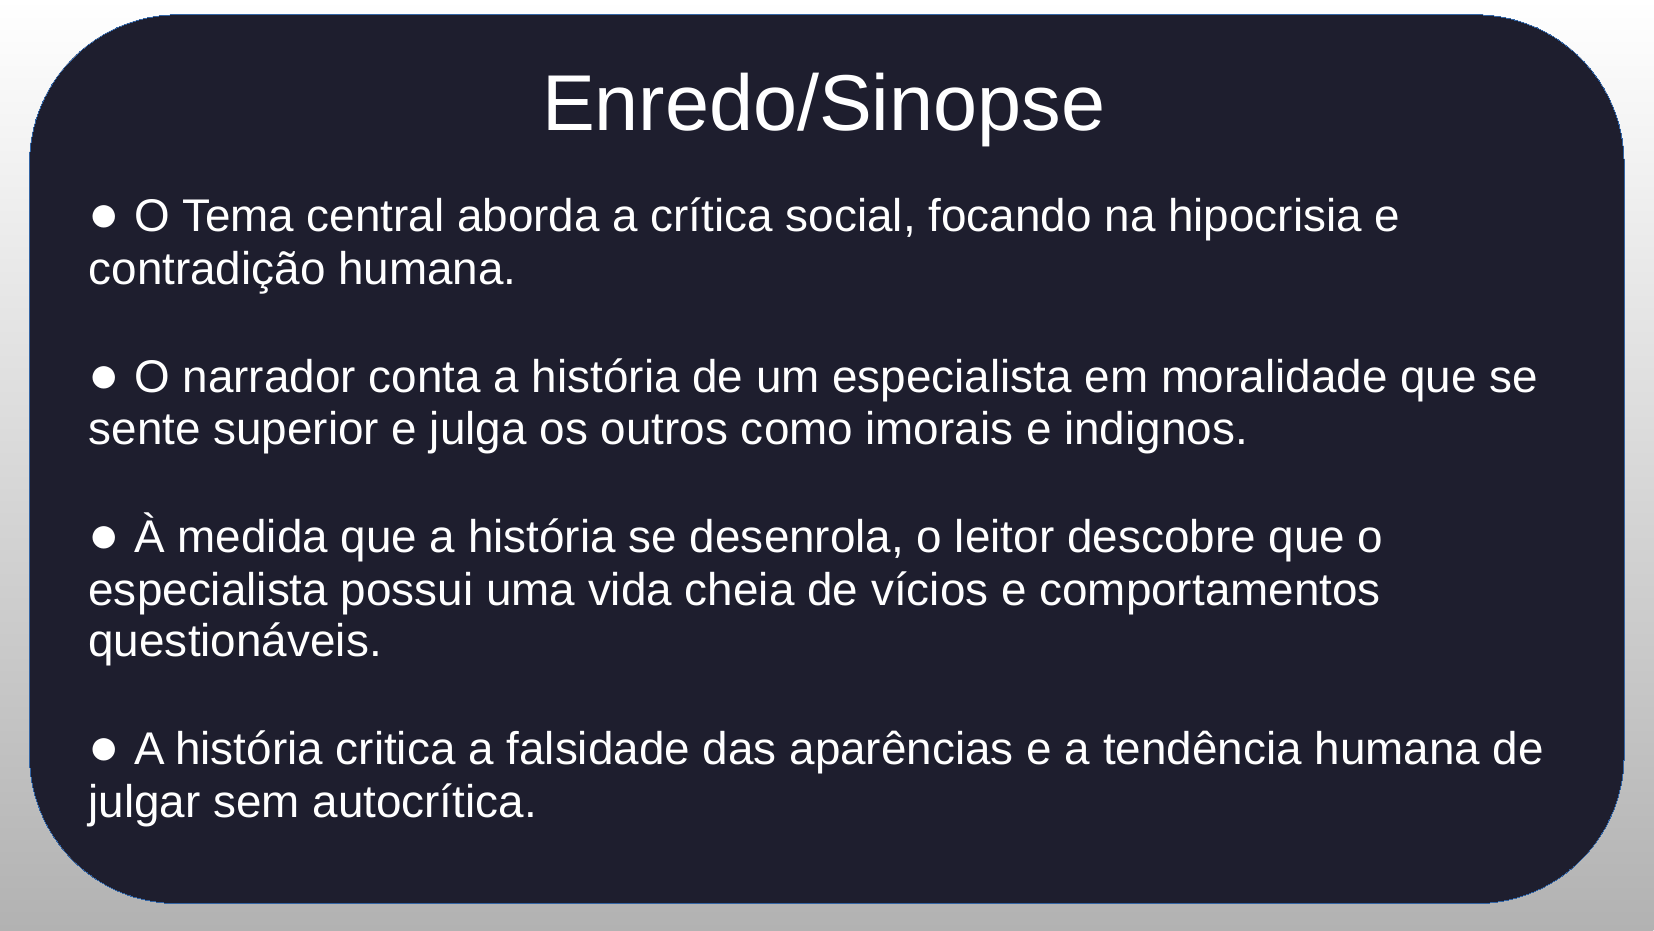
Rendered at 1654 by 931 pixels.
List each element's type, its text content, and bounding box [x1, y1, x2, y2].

text_box ● O Tema central aborda a crítica social, focando na hipocrisia e contradição humana. ● O narrador conta a história de um especialista em moralidade que se sente superior e julga os outros como imorais e indignos. ● À medida que a história se desenrola, o leitor descobre que o especialista possui uma vida cheia de vícios e comportamentos questionáveis. ● A história critica a falsidade das aparências e a tendência humana de julgar sem autocrítica. [88, 184, 1565, 827]
title Enredo/Sinopse [79, 14, 1568, 192]
text_box [29, 46, 1625, 904]
